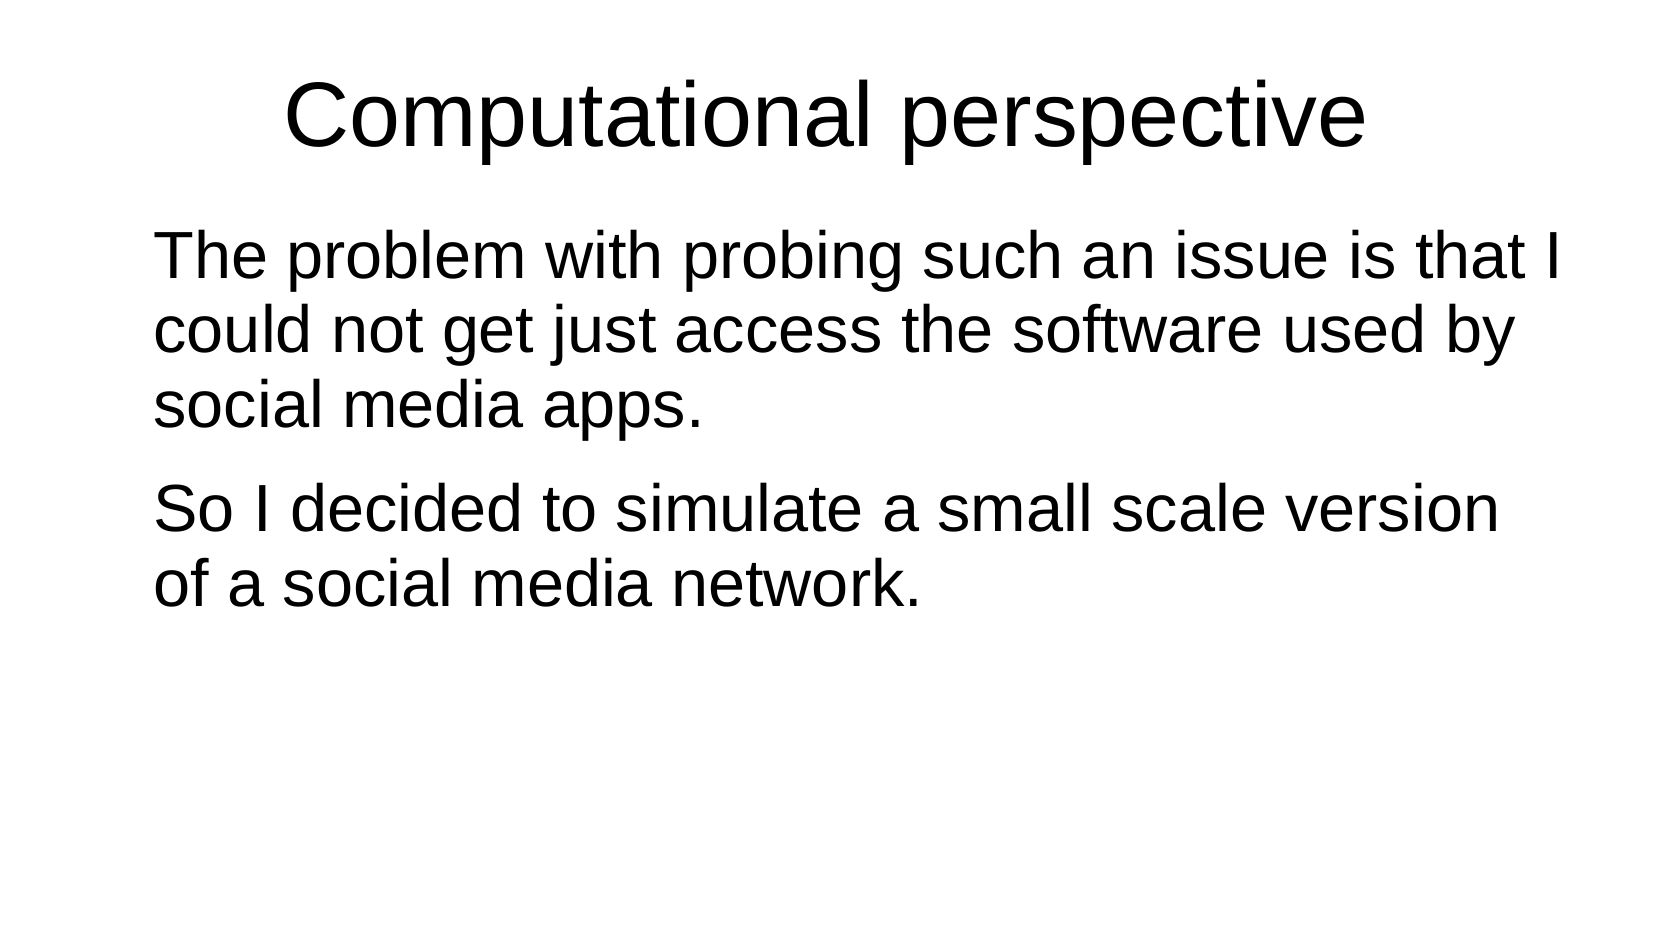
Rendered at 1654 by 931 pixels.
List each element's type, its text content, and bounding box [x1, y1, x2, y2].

list The problem with probing such an issue is that I could not get just access the software used by social media apps. So I decided to simulate a small scale version of a social media network. [82, 217, 1571, 758]
title Computational perspective [82, 37, 1571, 193]
